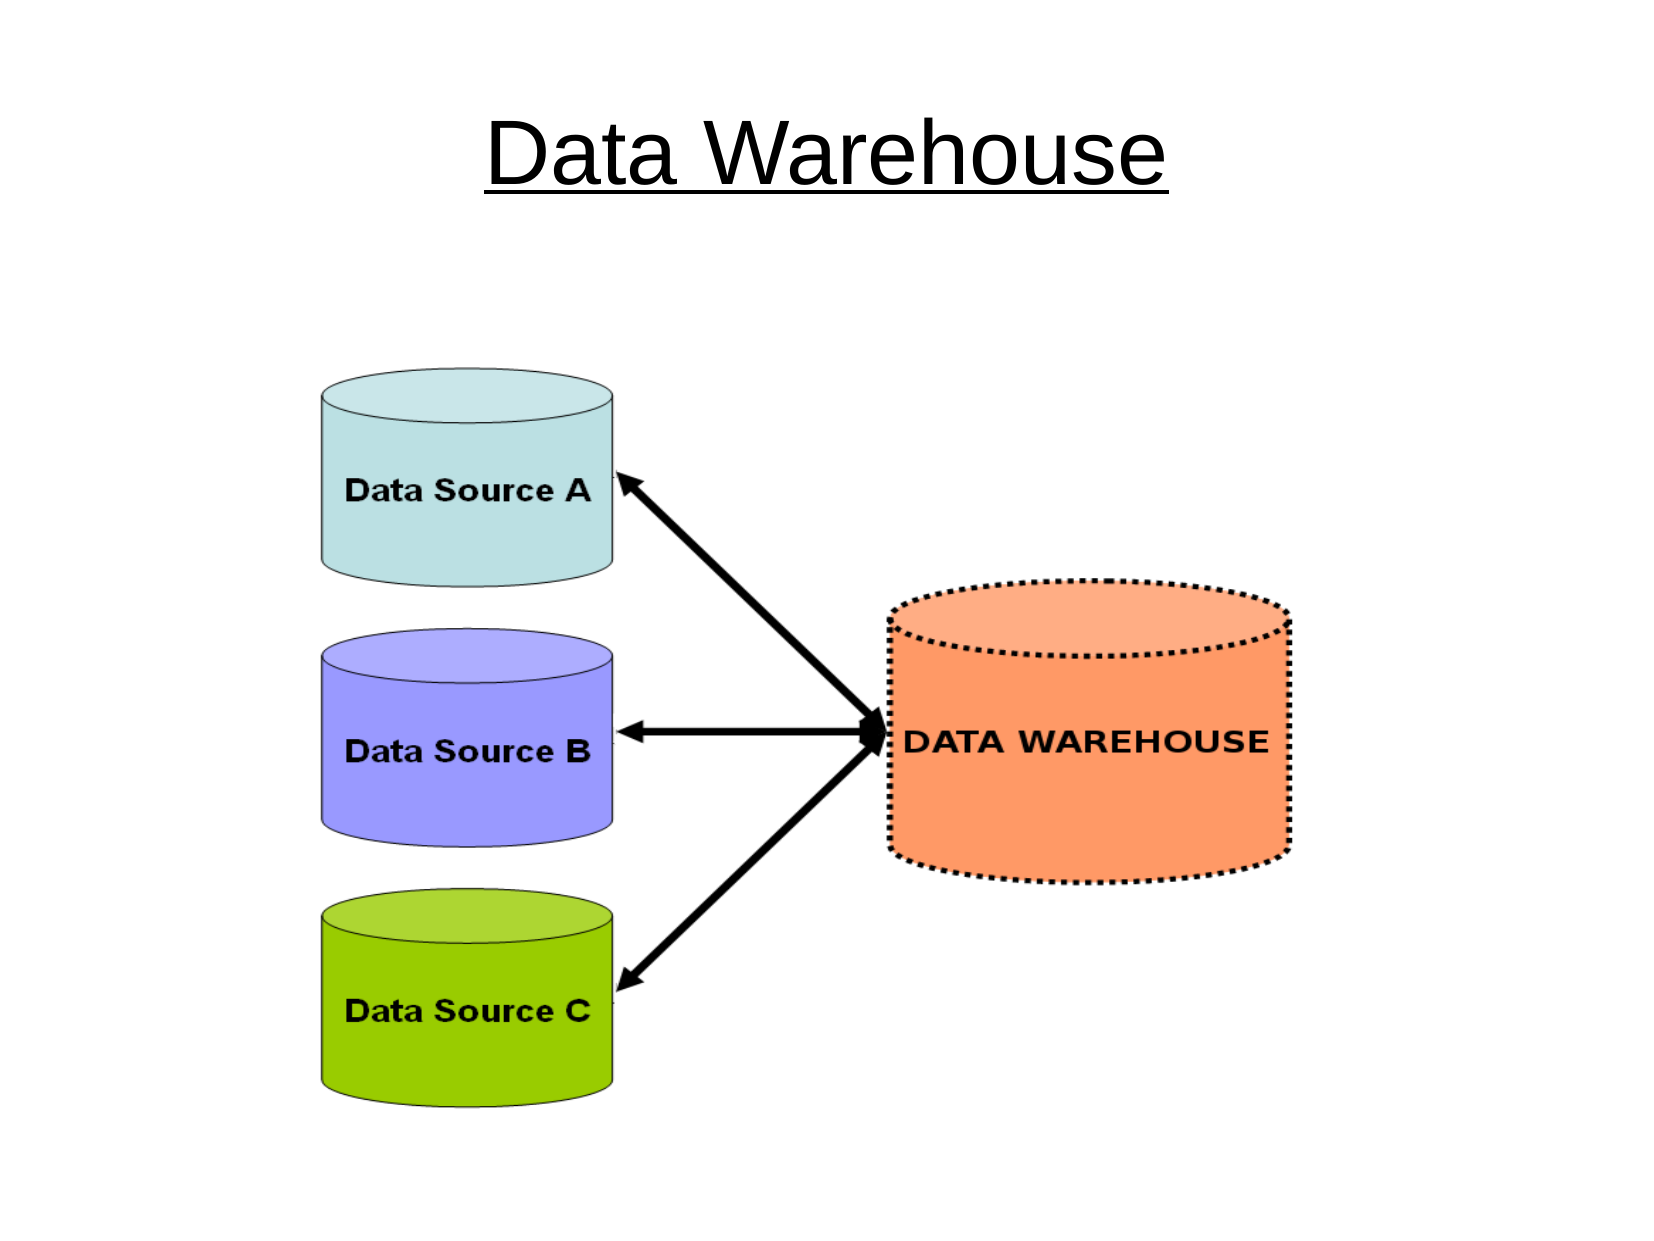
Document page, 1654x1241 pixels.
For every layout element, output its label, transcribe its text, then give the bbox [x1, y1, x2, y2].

picture [236, 271, 1359, 1205]
title Data Warehouse [82, 49, 1571, 257]
